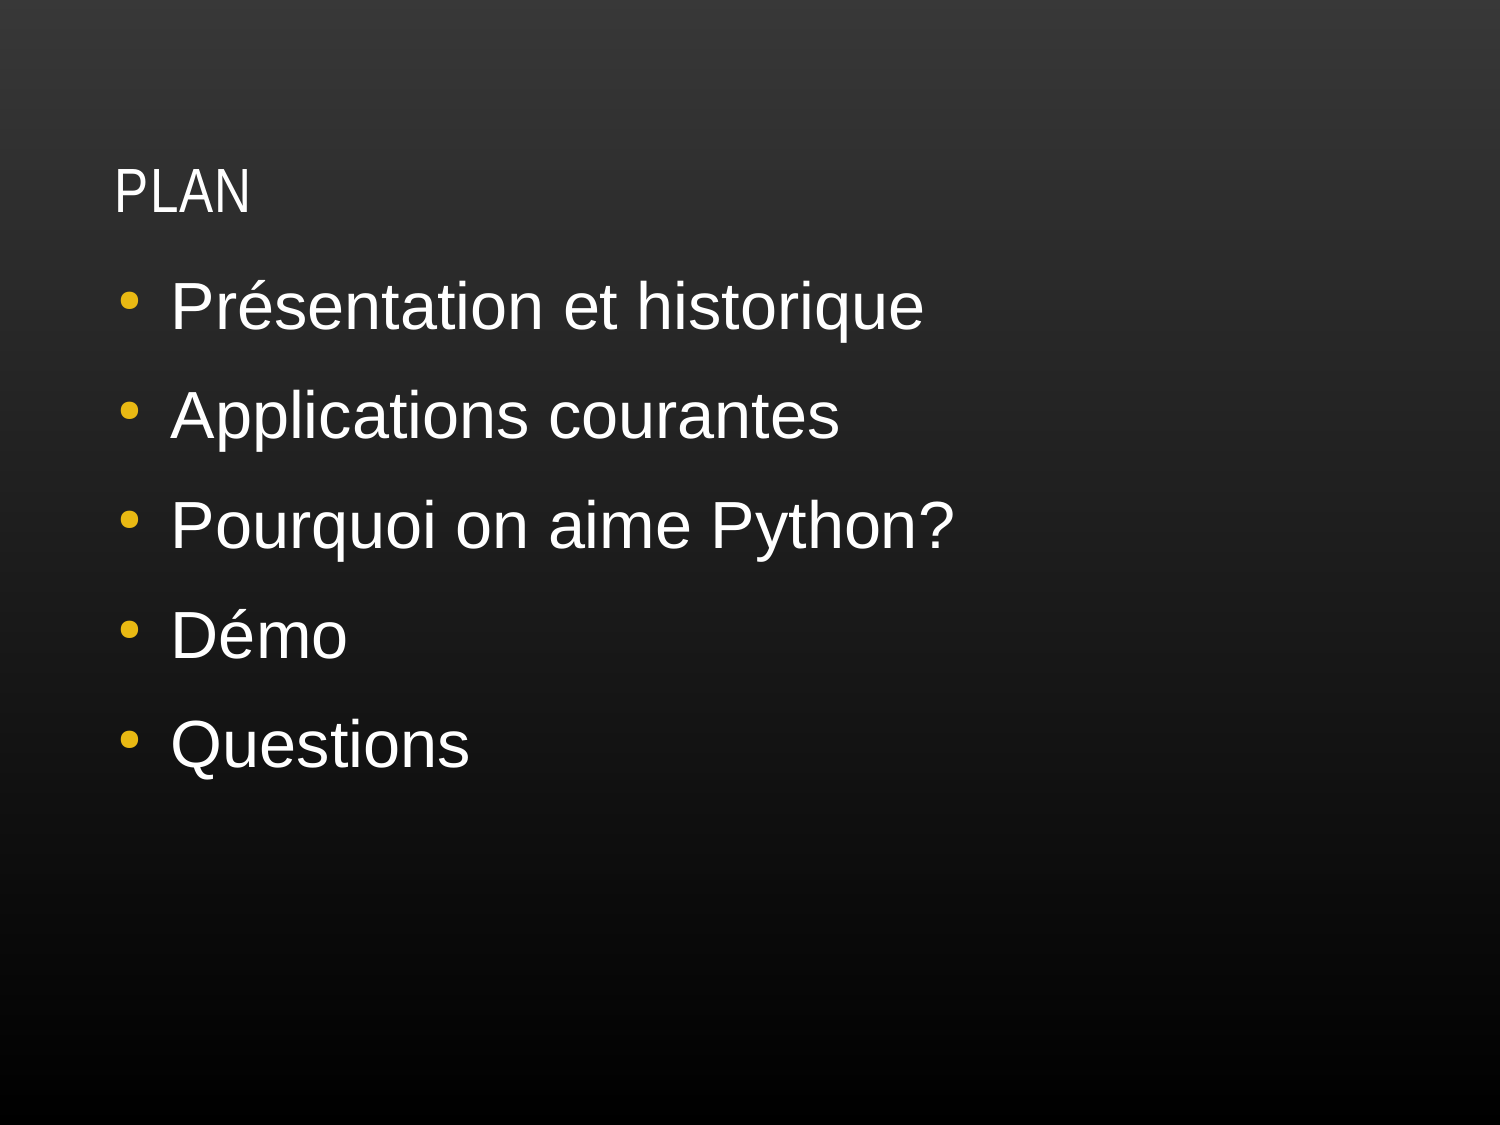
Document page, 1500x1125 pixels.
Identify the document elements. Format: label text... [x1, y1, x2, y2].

title Plan [99, 45, 1400, 233]
list Présentation et historique Applications courantes Pourquoi on aime Python? Démo Questions [99, 262, 1400, 1005]
